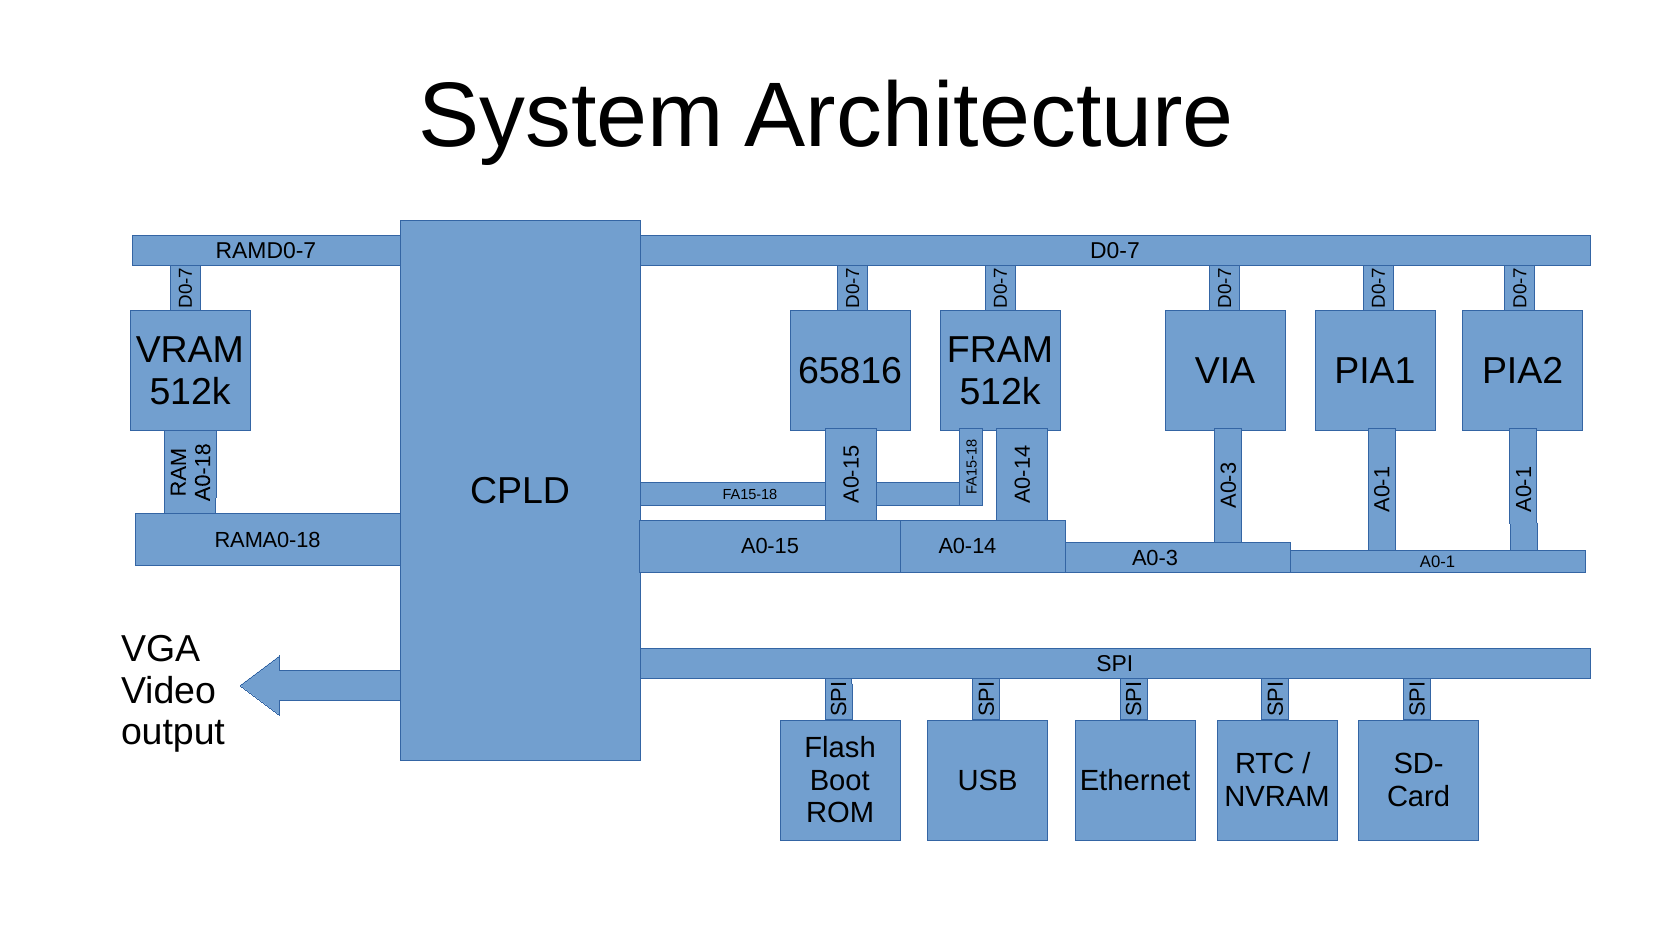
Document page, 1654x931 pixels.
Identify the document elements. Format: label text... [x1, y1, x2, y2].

text_box A0-1 [1368, 428, 1396, 551]
text_box FA15-18 [877, 482, 960, 506]
text_box PIA2 [1462, 310, 1583, 431]
text_box USB [927, 720, 1048, 841]
text_box [241, 655, 401, 716]
text_box RAM A0-18 [164, 430, 217, 514]
text_box SPI [972, 678, 1000, 720]
text_box SPI [1403, 678, 1431, 720]
text_box D0-7 [1363, 265, 1394, 311]
text_box A0-1 [1509, 428, 1538, 551]
text_box A0-15 [639, 520, 901, 573]
text_box SPI [825, 678, 853, 720]
text_box RAMA0-18 [135, 513, 401, 566]
text_box SPI [1120, 678, 1148, 720]
text_box SPI [640, 648, 1591, 679]
text_box A0-3 [1066, 542, 1291, 573]
text_box D0-7 [640, 235, 1591, 266]
text_box VIA [1165, 310, 1286, 431]
text_box A0-3 [1214, 428, 1242, 543]
text_box A0-15 [825, 428, 877, 521]
text_box A0-14 [901, 520, 1066, 573]
text_box FA15-18 [959, 428, 983, 506]
text_box A0-14 [996, 428, 1048, 521]
text_box SPI [1261, 678, 1289, 720]
text_box D0-7 [837, 265, 868, 311]
text_box A0-1 [1290, 550, 1586, 573]
text_box VRAM 512k [130, 310, 251, 431]
text_box D0-7 [170, 265, 201, 311]
text_box 65816 [790, 310, 911, 431]
text_box FRAM 512k [940, 310, 1061, 431]
text_box RTC / NVRAM [1217, 720, 1338, 841]
text_box PIA1 [1315, 310, 1436, 431]
text_box FA15-18 [640, 482, 825, 506]
text_box D0-7 [985, 265, 1016, 311]
title System Architecture [82, 37, 1571, 193]
text_box Flash Boot ROM [780, 720, 901, 841]
text_box D0-7 [1209, 265, 1240, 311]
text_box D0-7 [1504, 265, 1535, 311]
text_box RAMD0-7 [132, 235, 401, 266]
text_box SD- Card [1358, 720, 1479, 841]
text_box Ethernet [1075, 720, 1196, 841]
text_box CPLD [400, 220, 641, 761]
text_box VGA Video output [106, 619, 241, 761]
